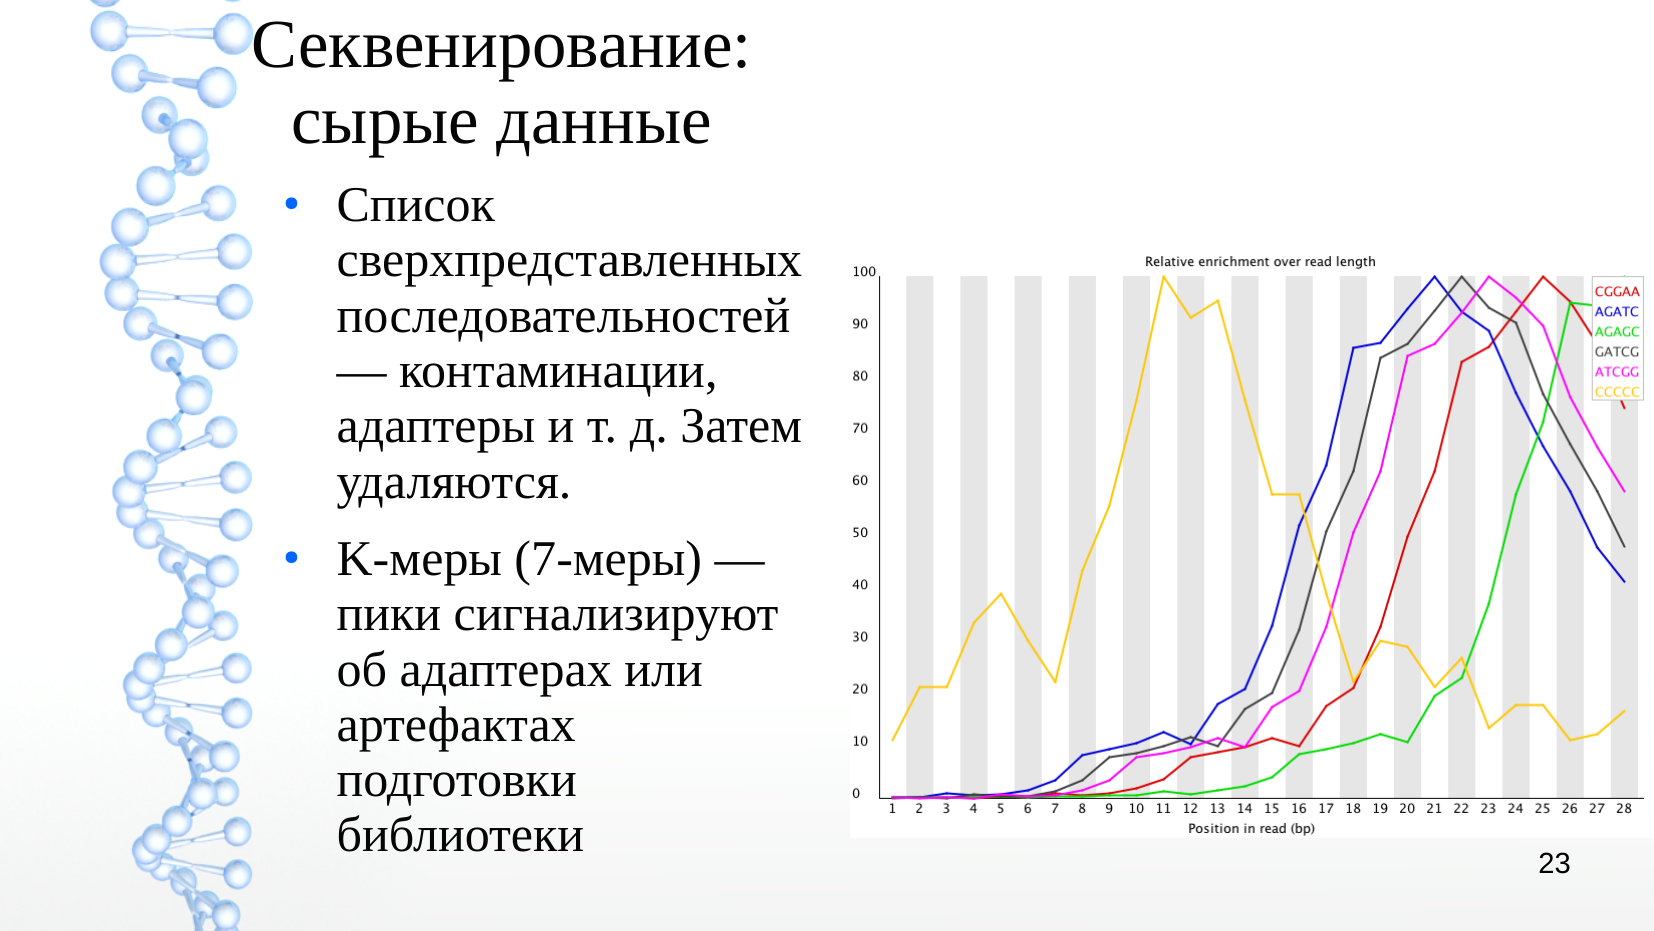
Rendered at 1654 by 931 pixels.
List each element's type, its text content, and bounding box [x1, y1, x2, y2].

picture [0, 0, 1654, 931]
title Секвенирование: сырые данные [165, 6, 839, 159]
list Список сверхпредставленных последовательностей — контаминации, адаптеры и т. д. Затем удаляются. K-меры (7-меры) — пики сигнализируют об адаптерах или артефактах подготовки библиотеки [265, 177, 804, 910]
